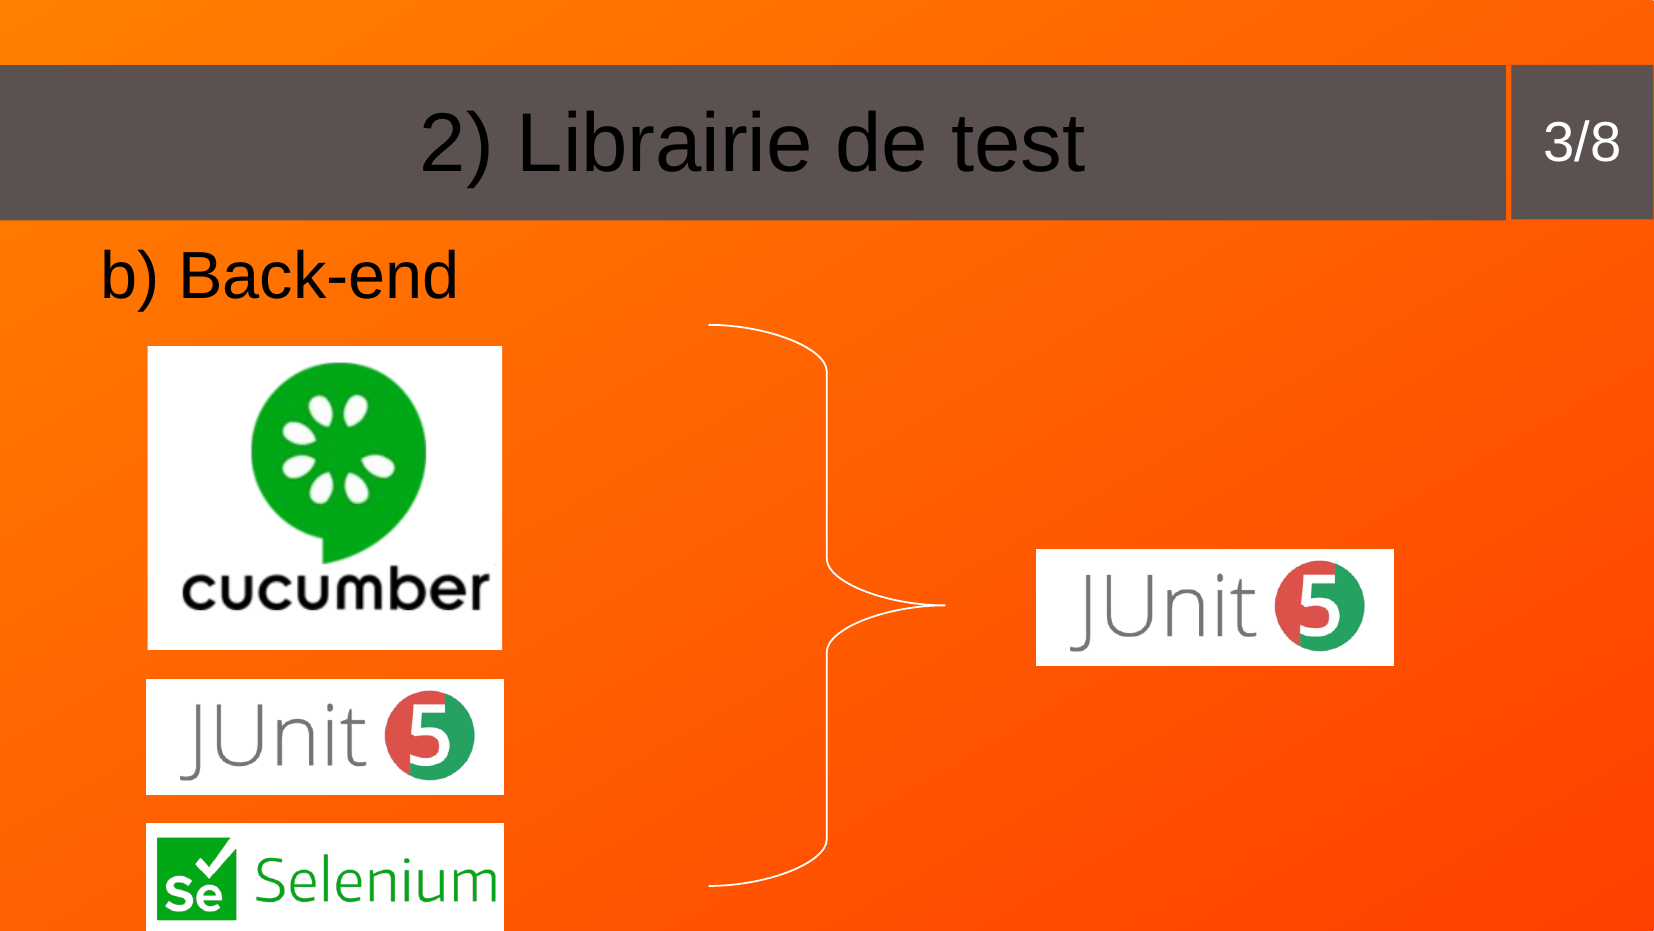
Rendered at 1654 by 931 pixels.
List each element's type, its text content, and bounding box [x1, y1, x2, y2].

picture [146, 679, 504, 796]
picture [146, 823, 504, 931]
picture [147, 346, 503, 650]
title Librairie de test [0, 65, 1506, 221]
list Back-end [82, 237, 1571, 931]
text_box 3/8 [1511, 64, 1654, 220]
picture [1036, 549, 1394, 666]
